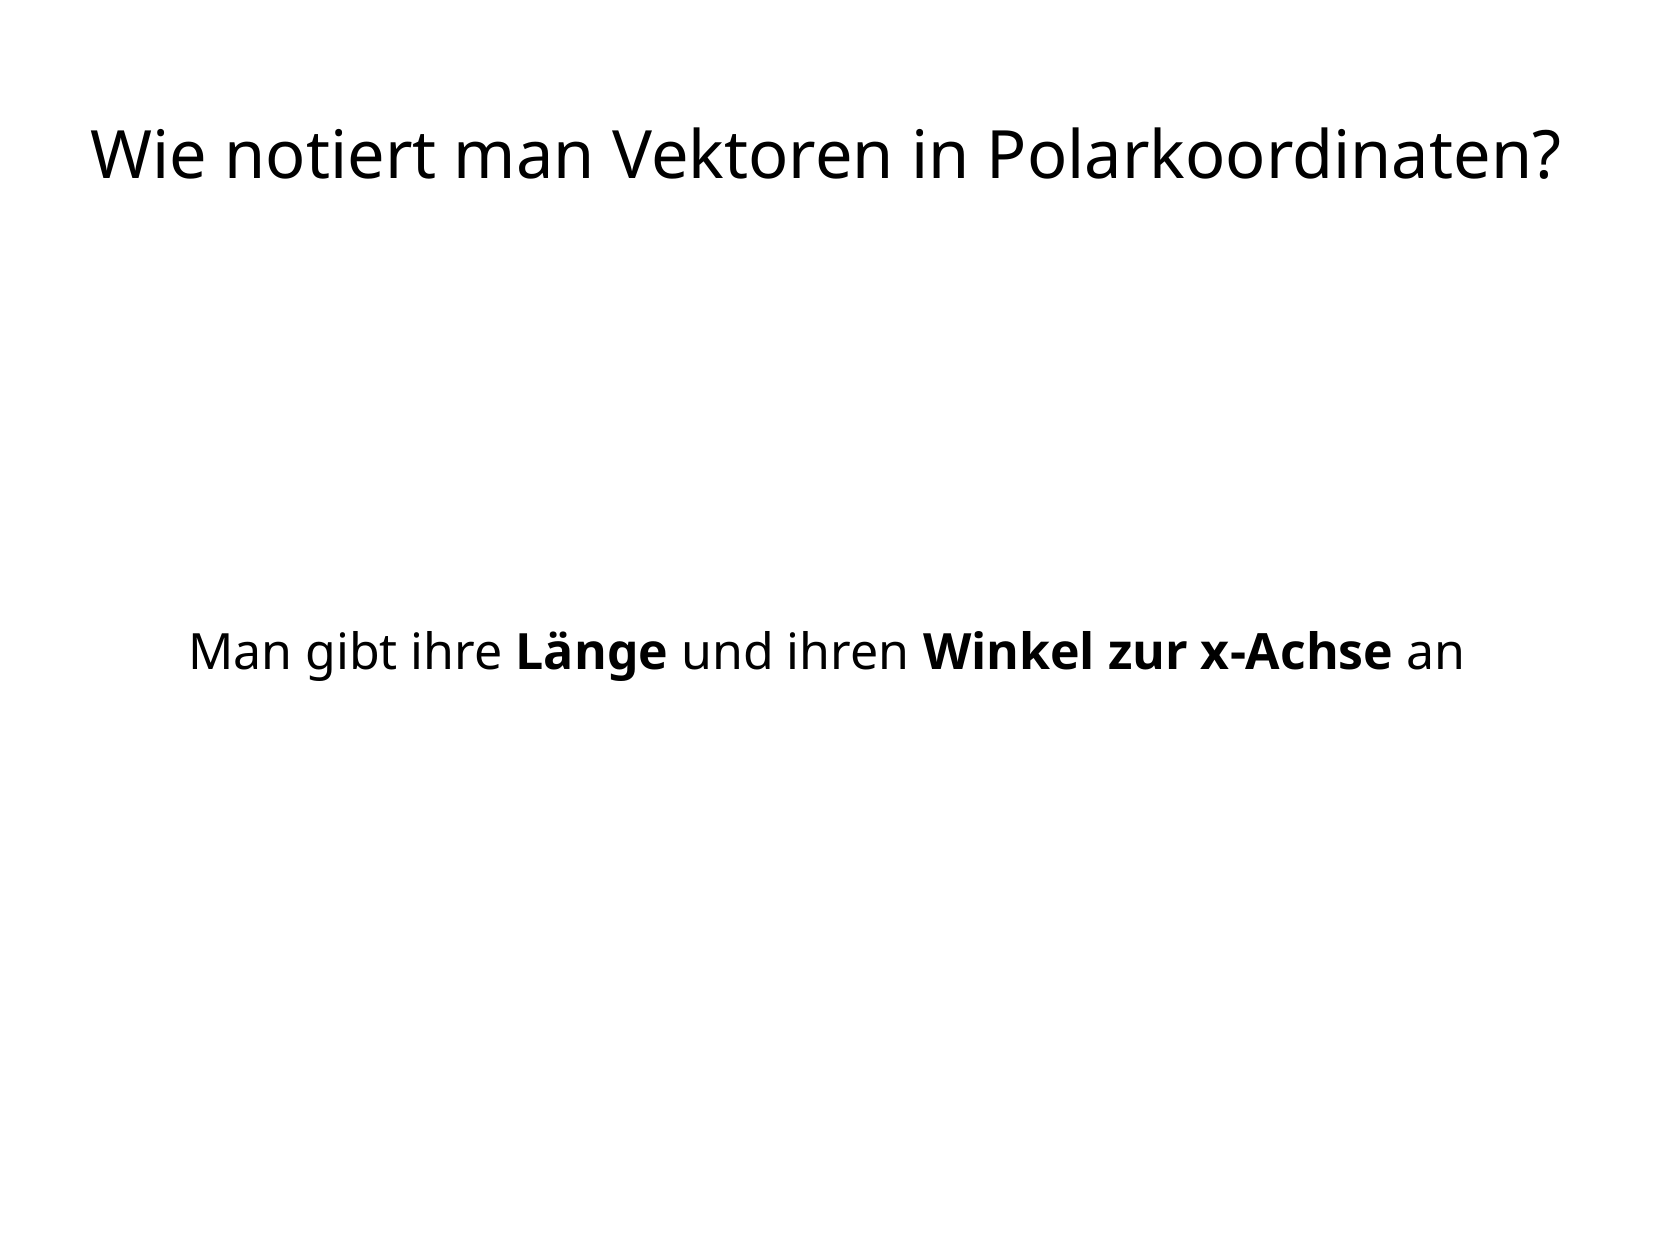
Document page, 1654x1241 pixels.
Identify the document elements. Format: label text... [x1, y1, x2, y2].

subtitle Man gibt ihre Länge und ihren Winkel zur x-Achse an [82, 290, 1571, 1010]
title Wie notiert man Vektoren in Polarkoordinaten? [82, 49, 1571, 257]
